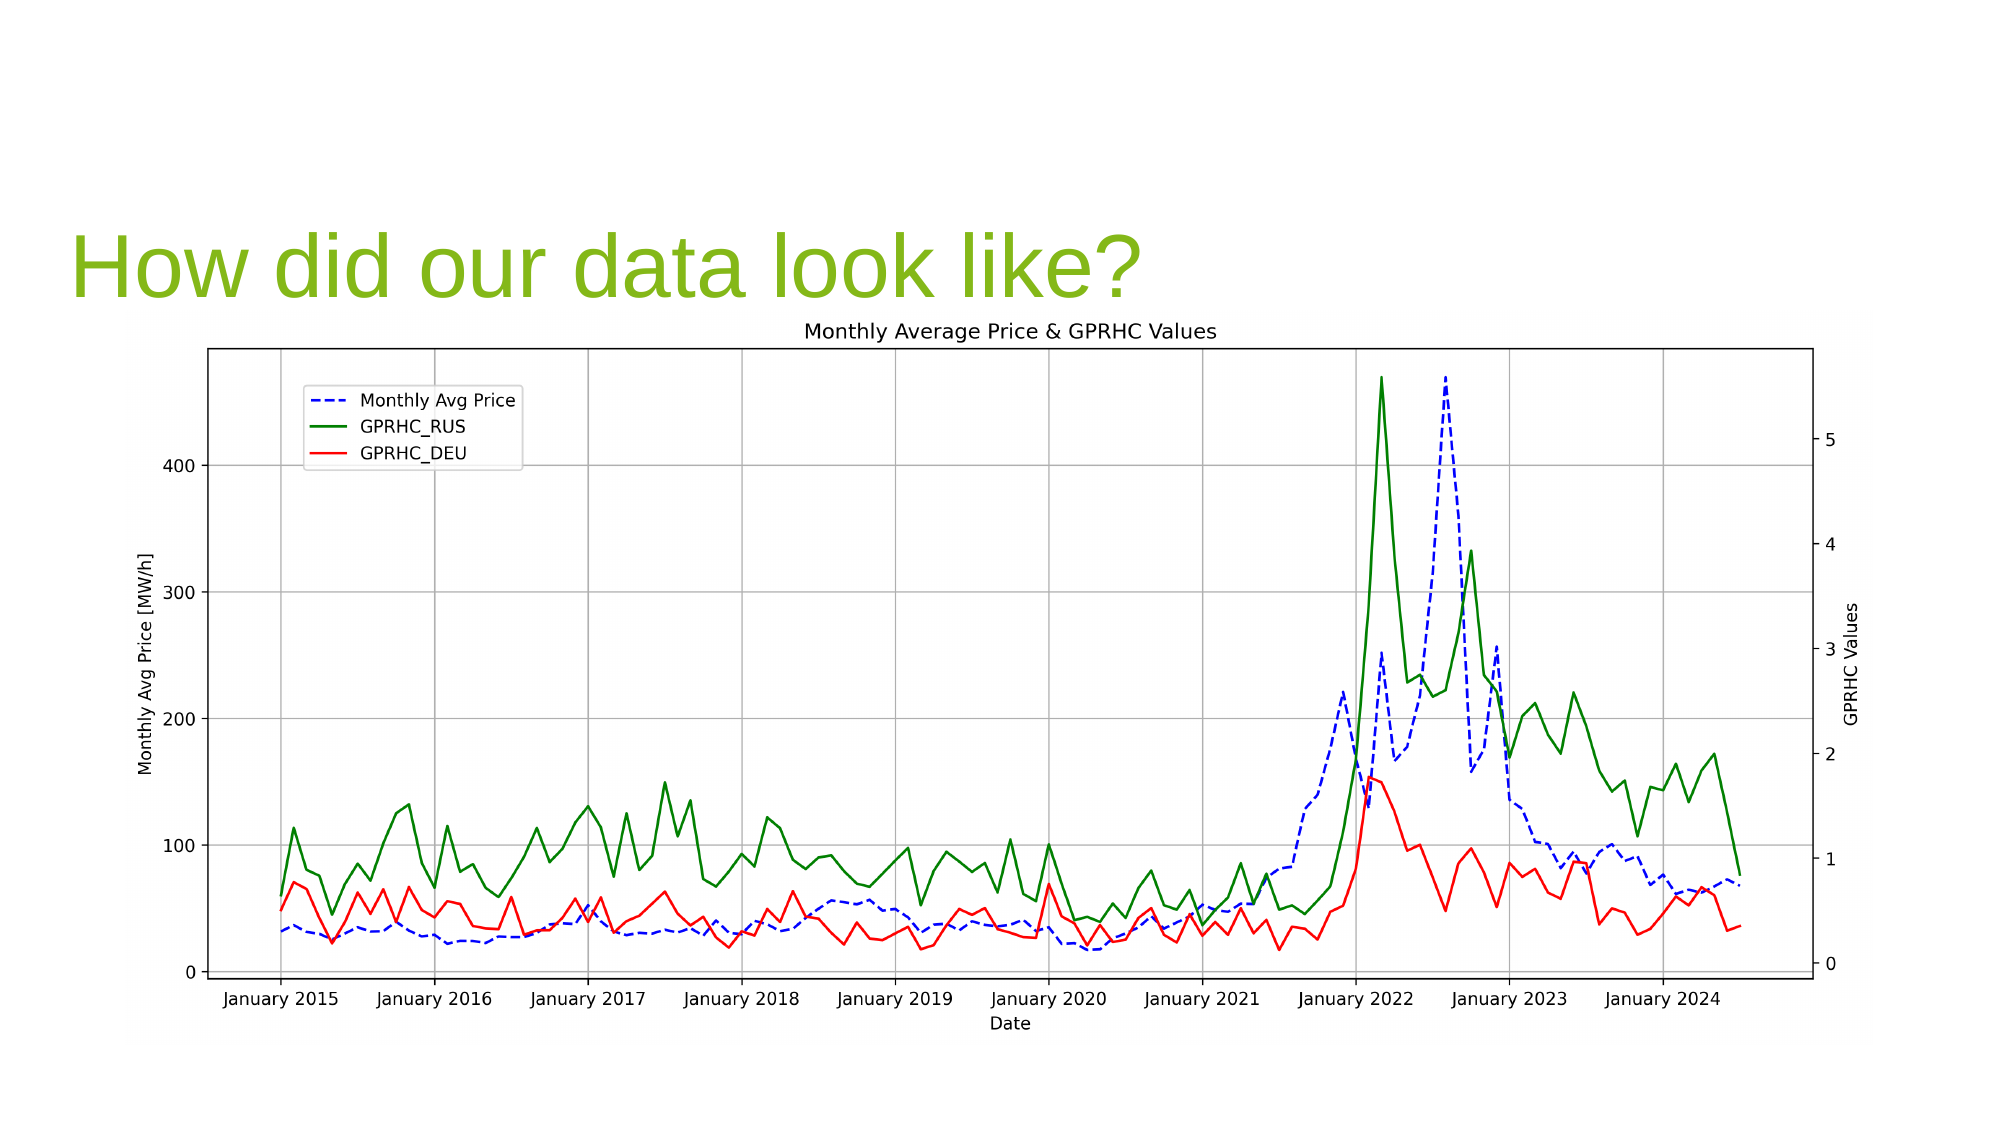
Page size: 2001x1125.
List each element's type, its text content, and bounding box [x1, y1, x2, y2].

picture [125, 310, 1873, 1045]
title How did our data look like? [55, 200, 1946, 311]
